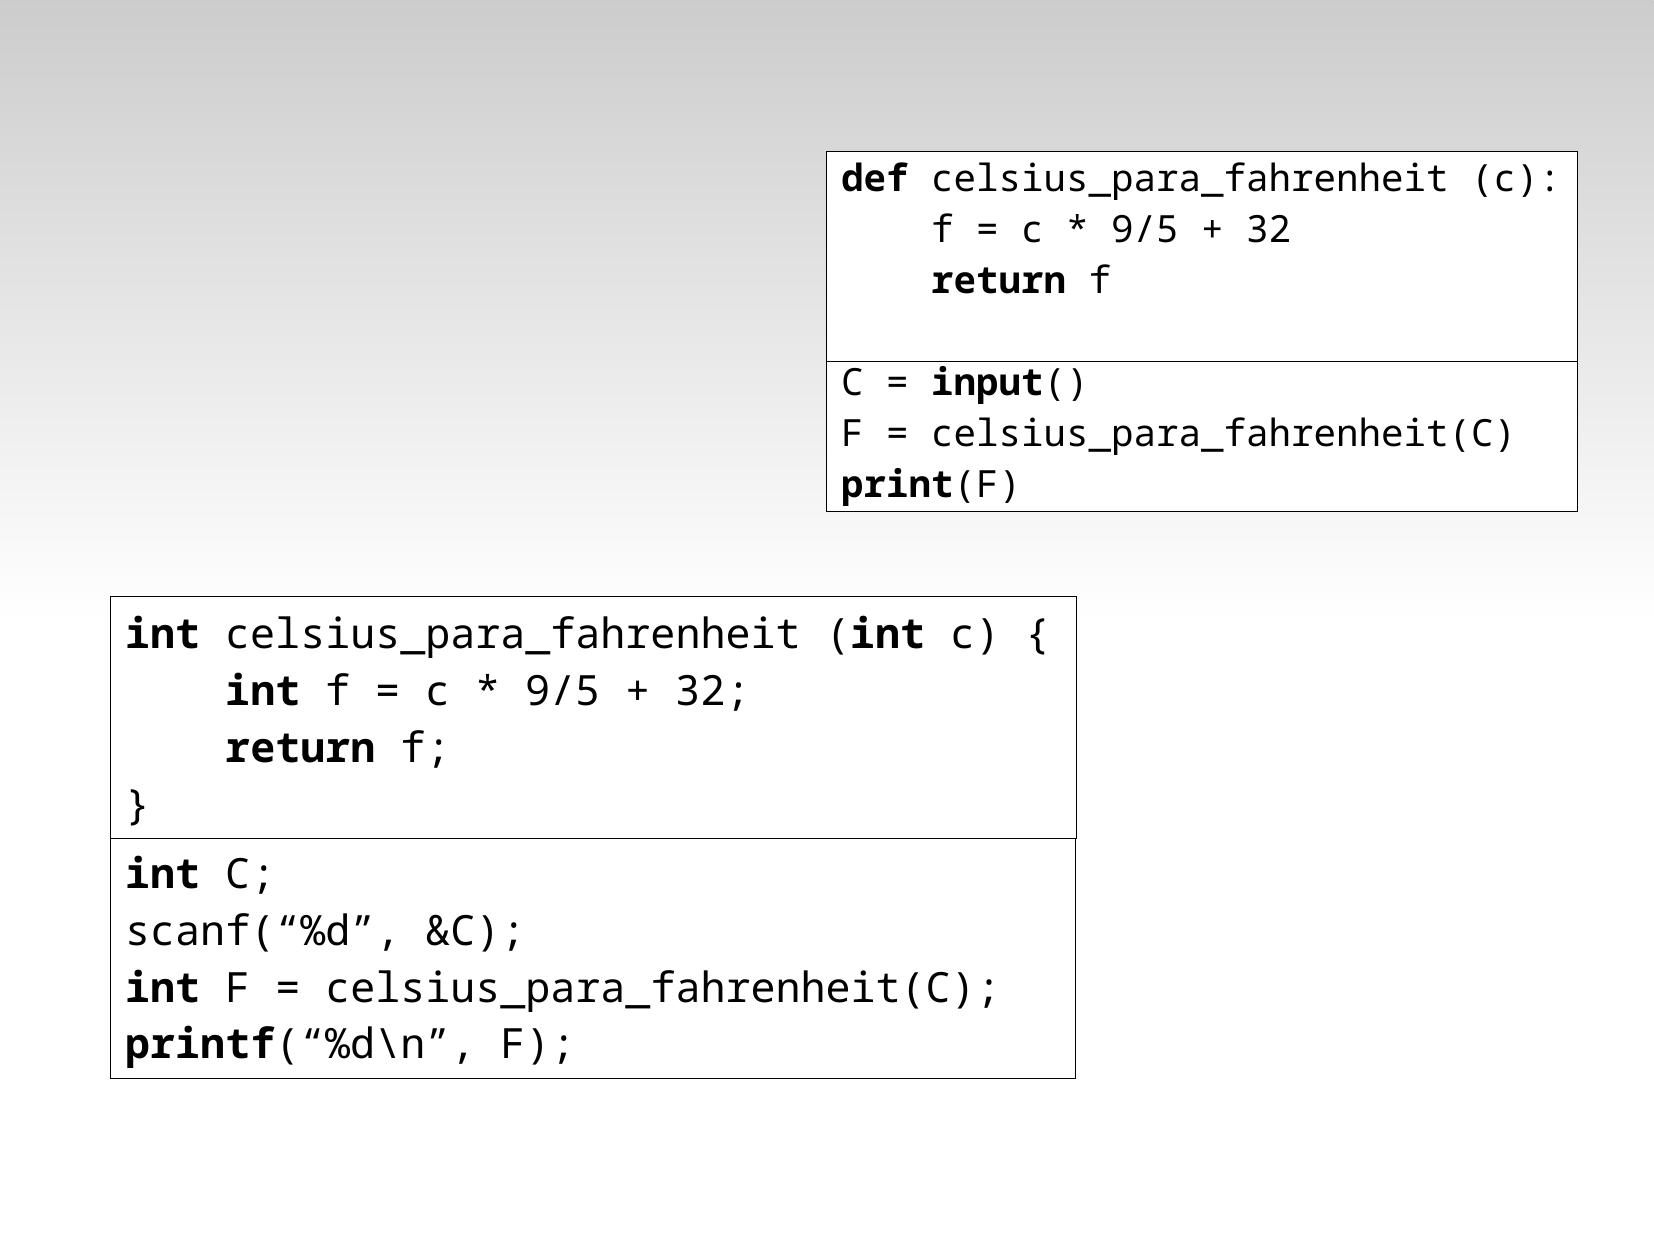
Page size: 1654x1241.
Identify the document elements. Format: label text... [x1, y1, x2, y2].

text_box int C; scanf(“%d”, &C); int F = celsius_para_fahrenheit(C); printf(“%d\n”, F); [110, 839, 1076, 1079]
text_box def celsius_para_fahrenheit (c): f = c * 9/5 + 32 return f [826, 159, 1578, 353]
text_box int celsius_para_fahrenheit (int c) { int f = c * 9/5 + 32; return f; } [110, 596, 1077, 839]
text_box C = input() F = celsius_para_fahrenheit(C) print(F) [826, 362, 1578, 512]
